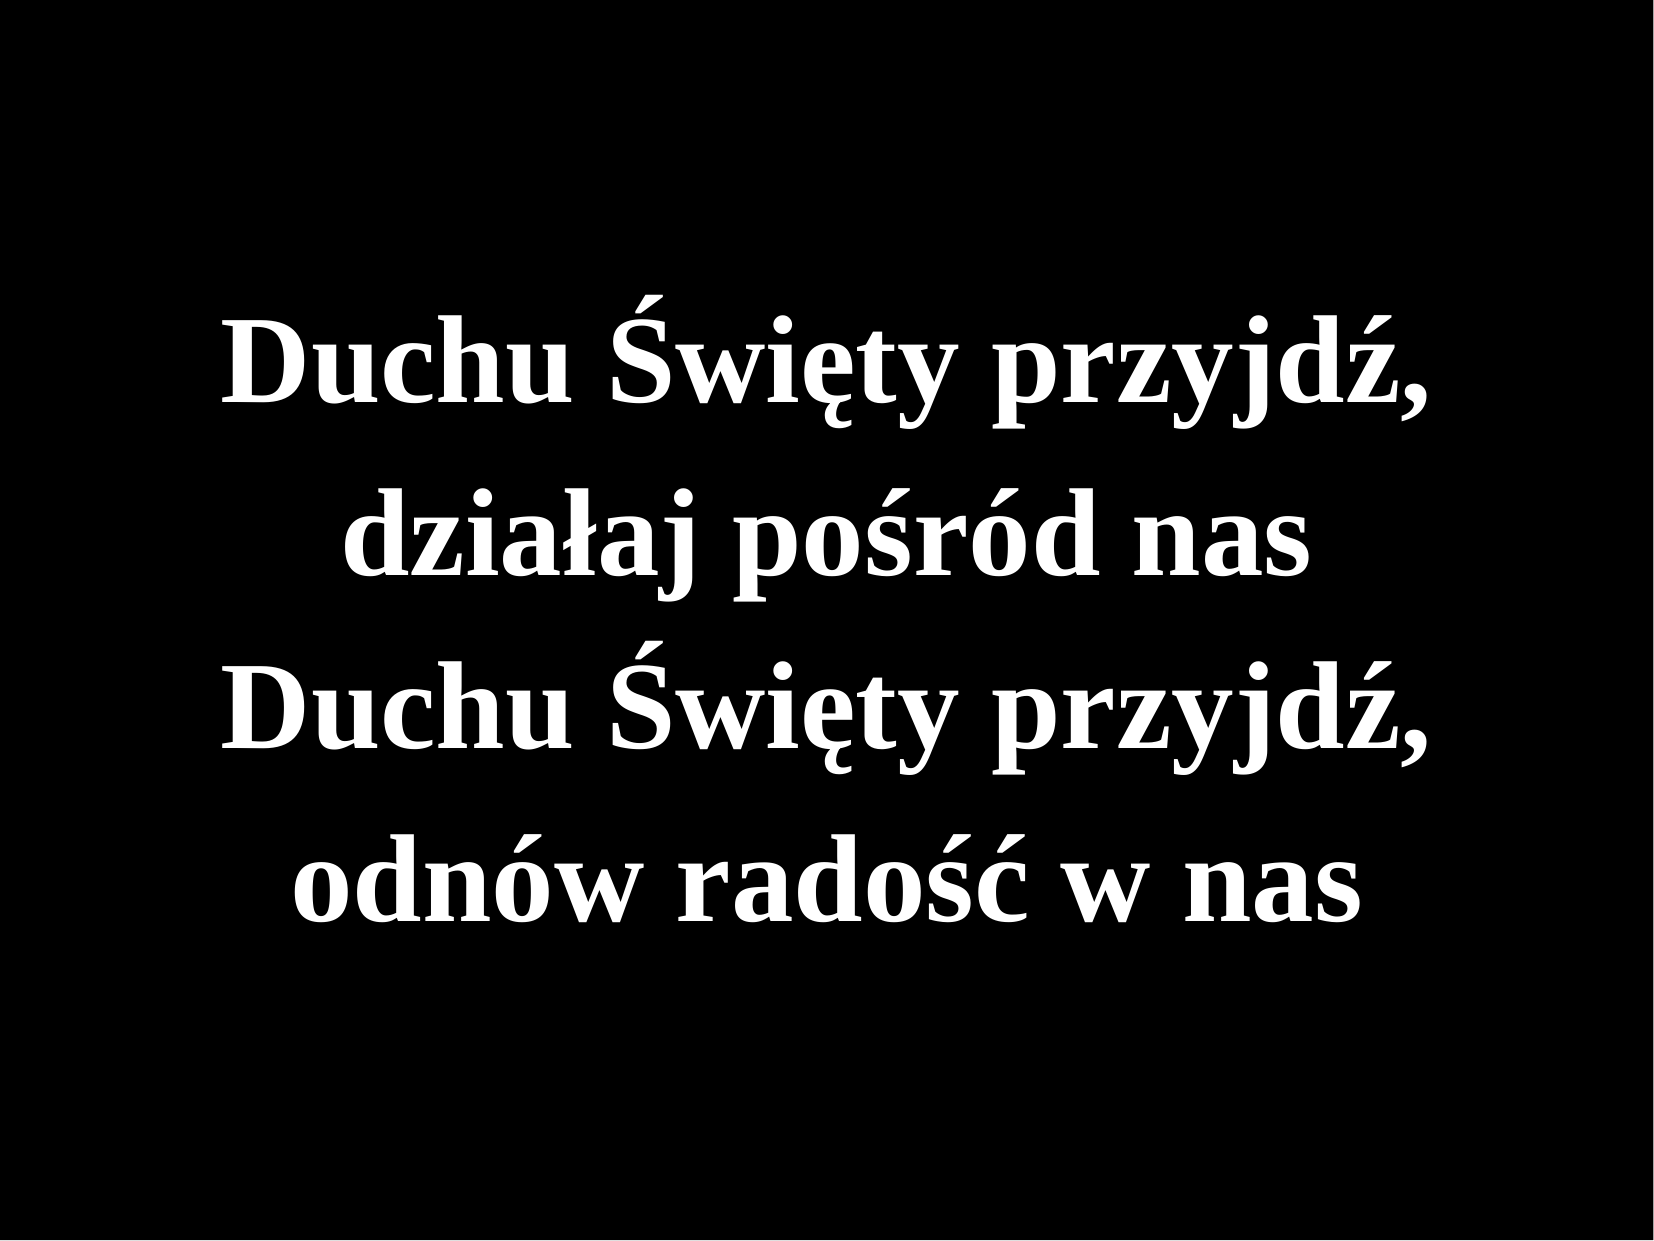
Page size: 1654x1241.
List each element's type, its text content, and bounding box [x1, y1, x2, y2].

title Duchu Święty przyjdź, ppp działaj pośród nas ppp Duchu Święty przyjdź, ppp odnów radość w nas [0, 0, 1654, 1241]
